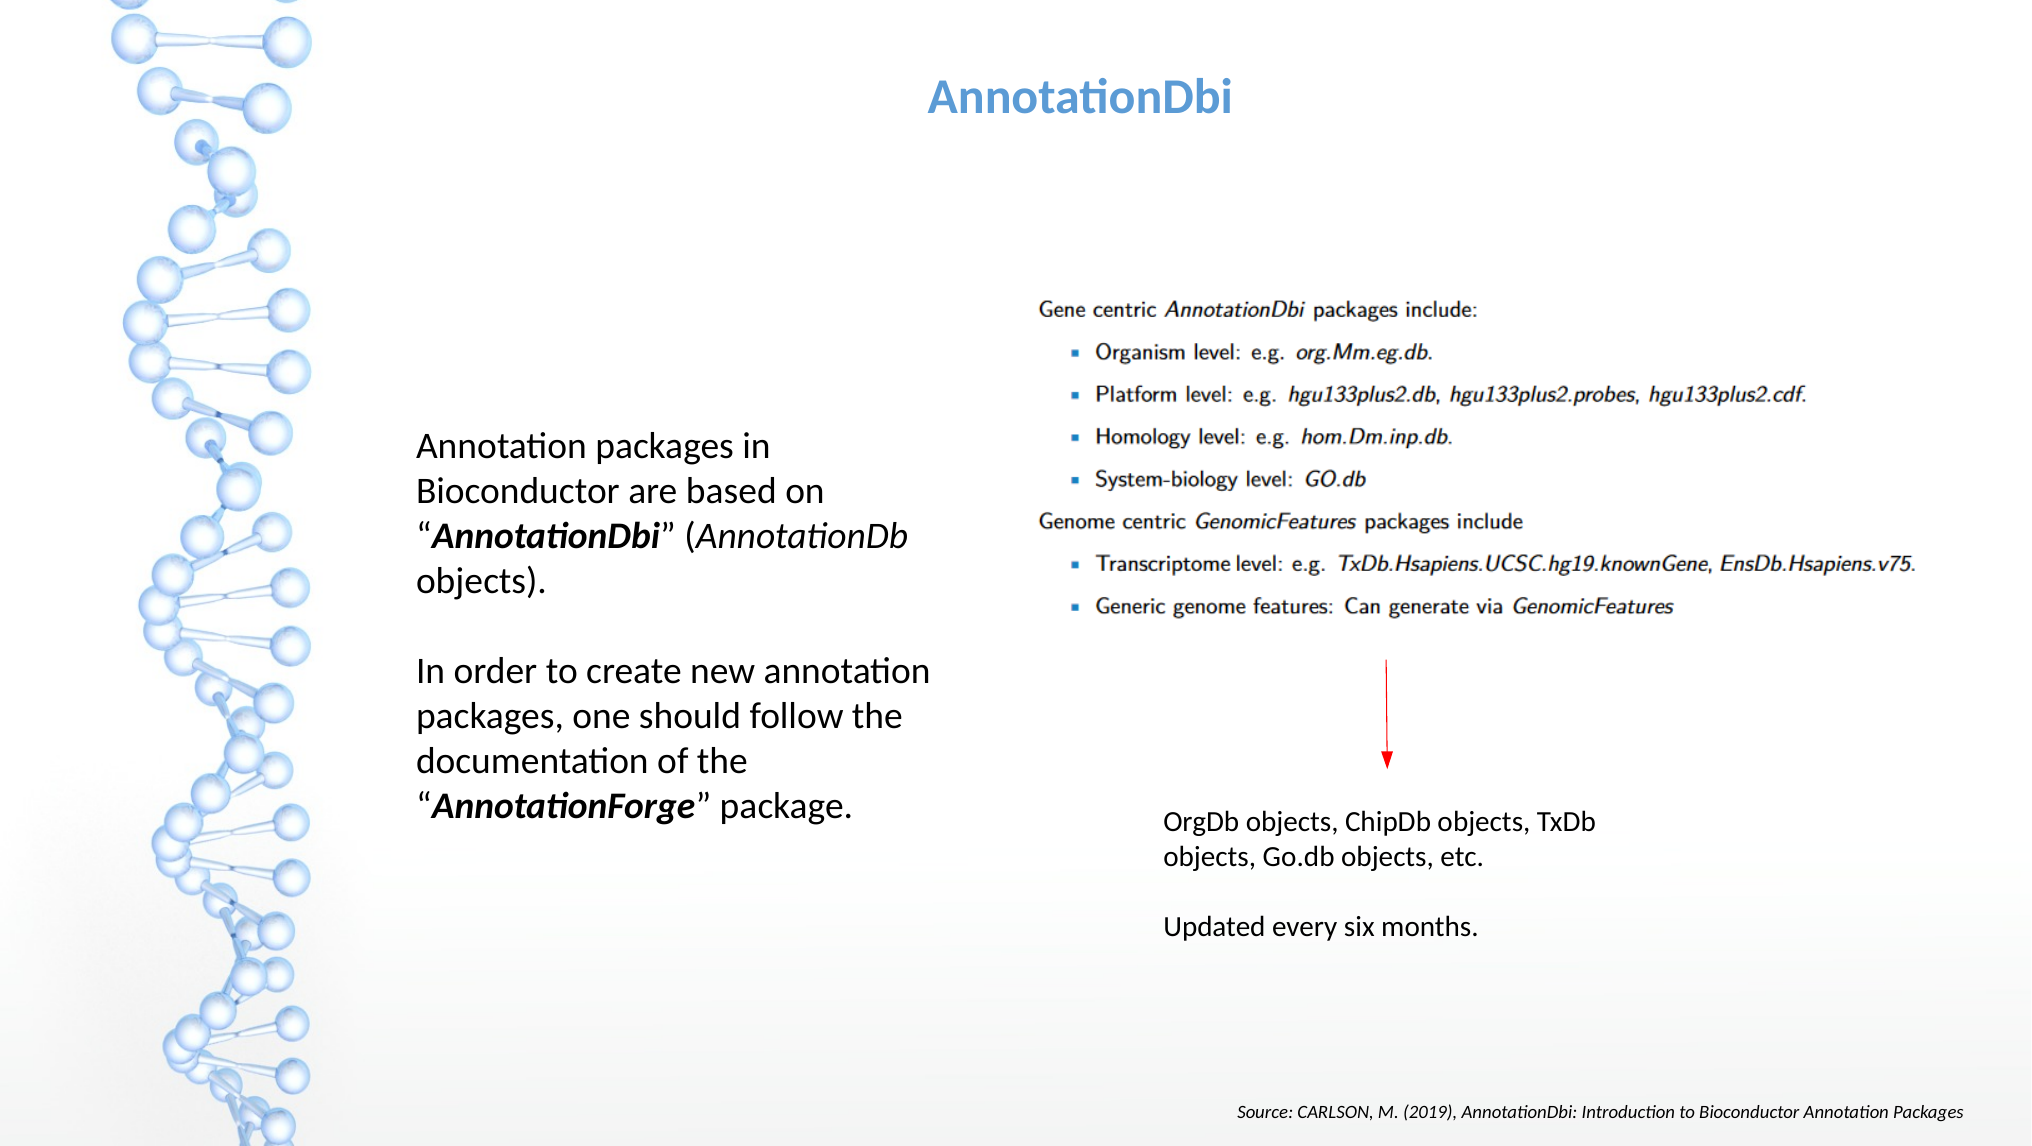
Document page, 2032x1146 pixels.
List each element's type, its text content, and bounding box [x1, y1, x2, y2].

text_box Annotation packages in Bioconductor are based on “AnnotationDbi” (AnnotationDb objects). In order to create new annotation packages, one should follow the documentation of the “AnnotationForge” package. [401, 413, 965, 838]
text_box OrgDb objects, ChipDb objects, TxDb objects, Go.db objects, etc. Updated every six months. [1148, 795, 1627, 952]
picture [1025, 288, 1925, 626]
text_box AnnotationDbi [912, 55, 1261, 132]
text_box Source: CARLSON, M. (2019), AnnotationDbi: Introduction to Bioconductor Annotation Packages [1222, 1092, 2002, 1131]
